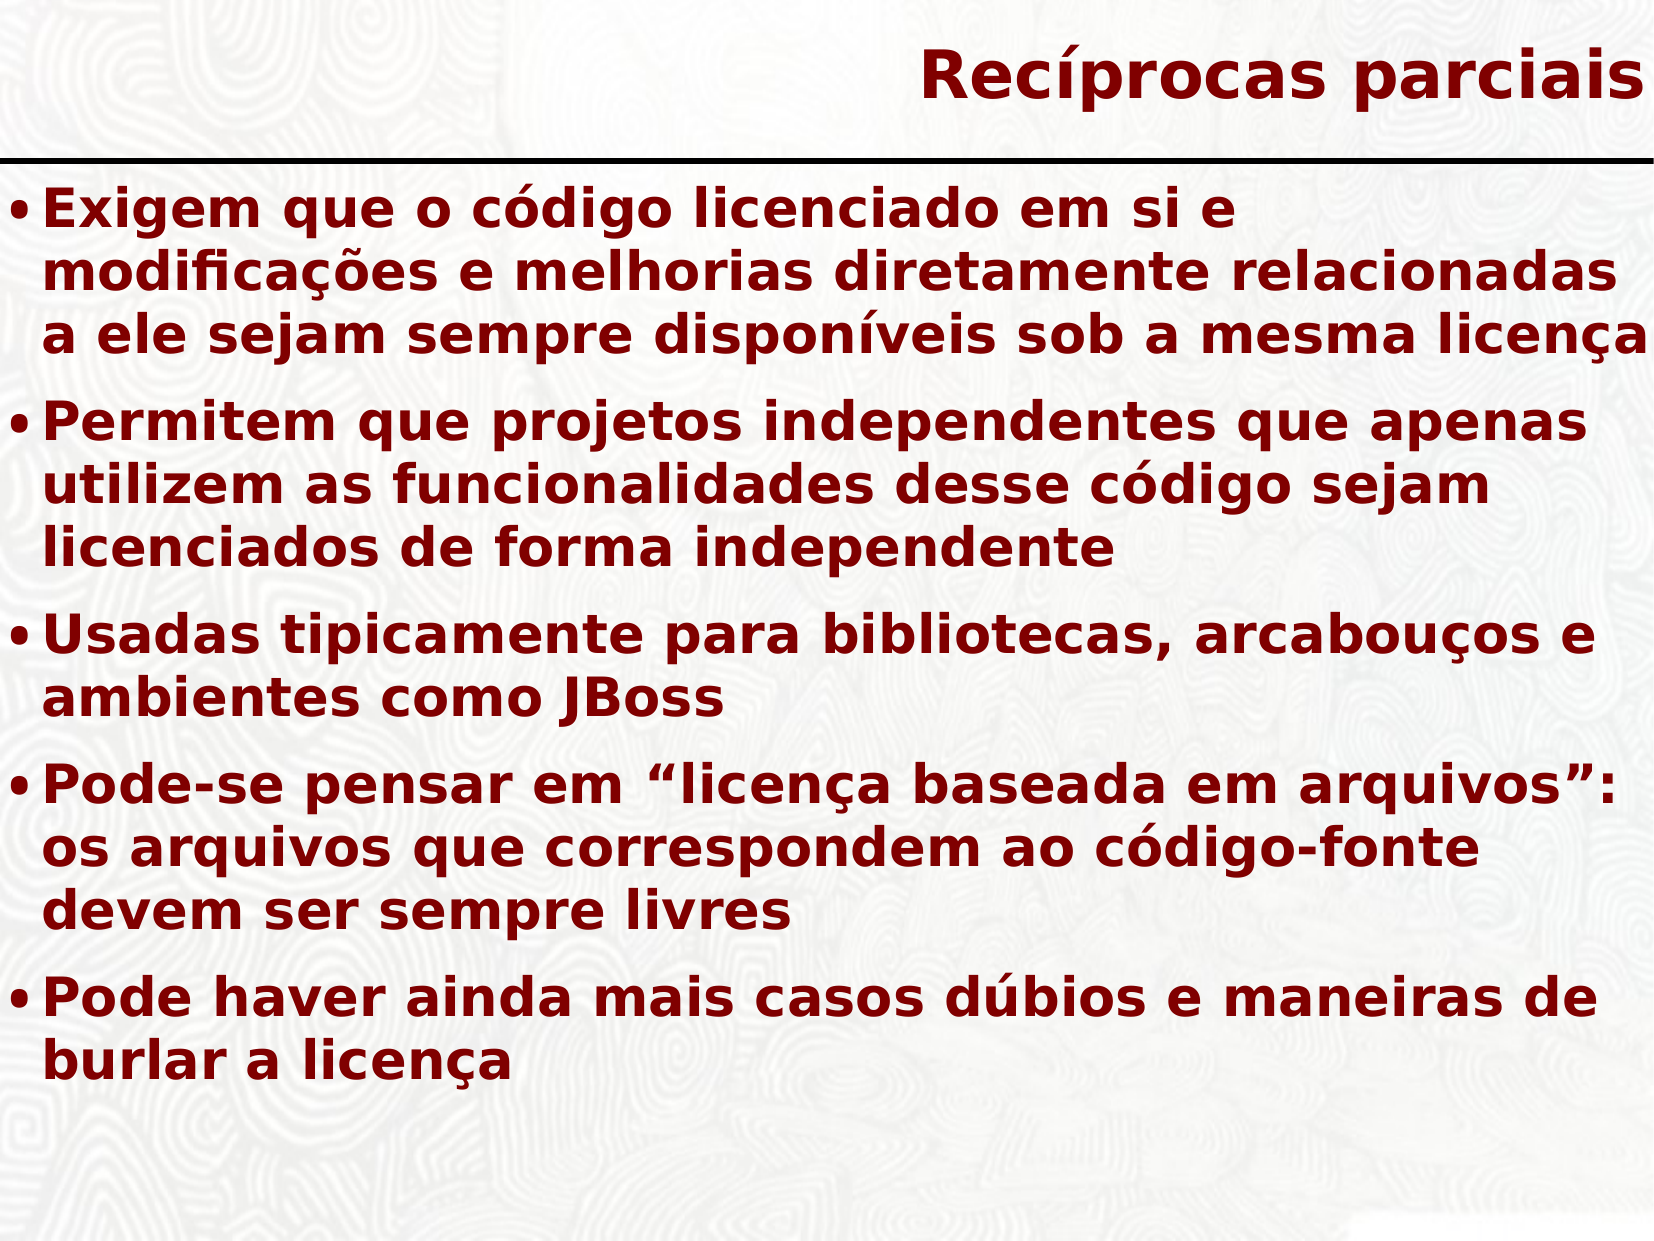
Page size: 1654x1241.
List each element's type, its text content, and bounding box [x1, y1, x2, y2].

title Recíprocas parciais [602, 0, 1648, 153]
picture [0, 0, 1654, 158]
picture [0, 164, 1654, 1241]
list Exigem que o código licenciado em si e modificações e melhorias diretamente relacionadas a ele sejam sempre disponíveis sob a mesma licença Permitem que projetos independentes que apenas utilizem as funcionalidades desse código sejam licenciados de forma independente Usadas tipicamente para bibliotecas, arcabouços e ambientes como JBoss Pode-se pensar em “licença baseada em arquivos”: os arquivos que correspondem ao código-fonte devem ser sempre livres Pode haver ainda mais casos dúbios e maneiras de burlar a licença [5, 177, 1654, 1229]
